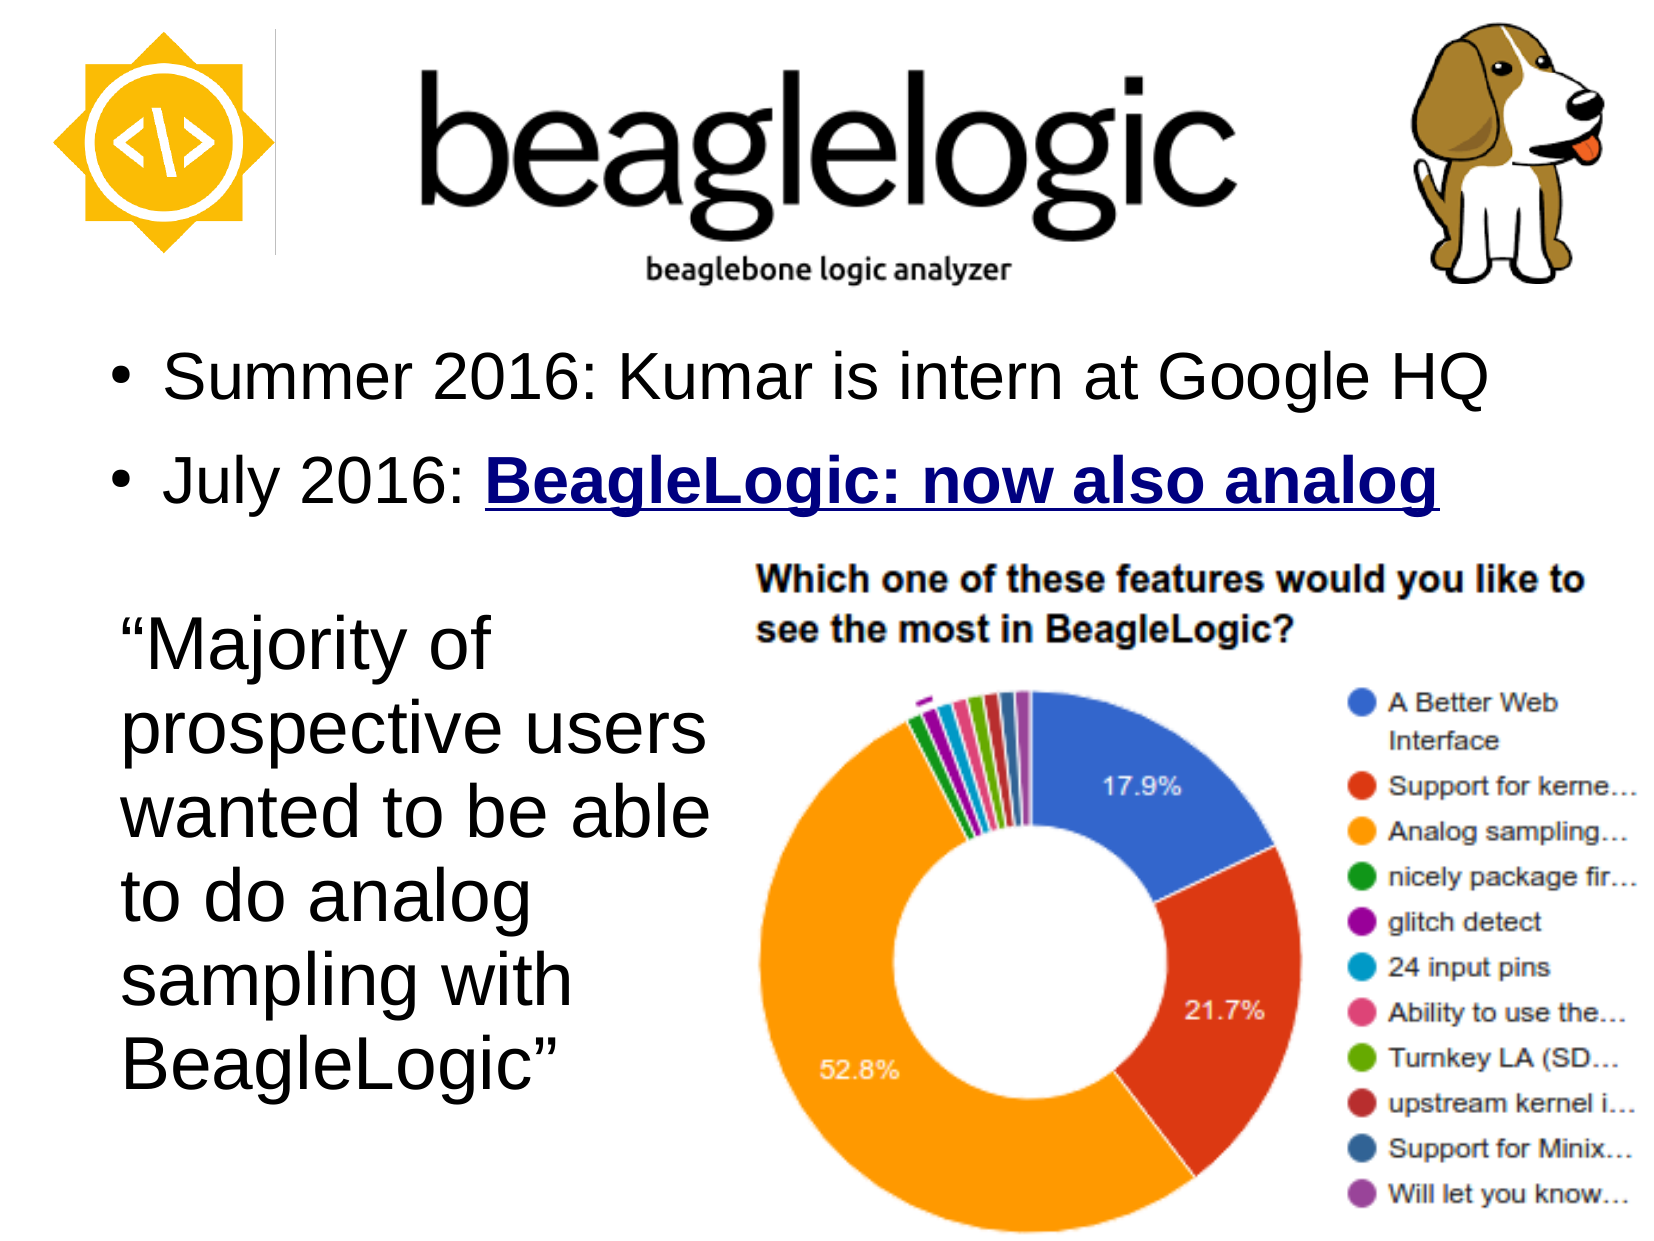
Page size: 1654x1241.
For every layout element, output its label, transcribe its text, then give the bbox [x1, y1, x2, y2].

picture [728, 543, 1654, 1241]
picture [317, 23, 1359, 304]
list Summer 2016: Kumar is intern at Google HQ July 2016: BeagleLogic: now also analog [91, 339, 1654, 1241]
picture [1391, 22, 1608, 284]
picture [50, 29, 276, 255]
text_box “Majority of prospective users wanted to be able to do analog sampling with BeagleLogic” [105, 593, 750, 1241]
